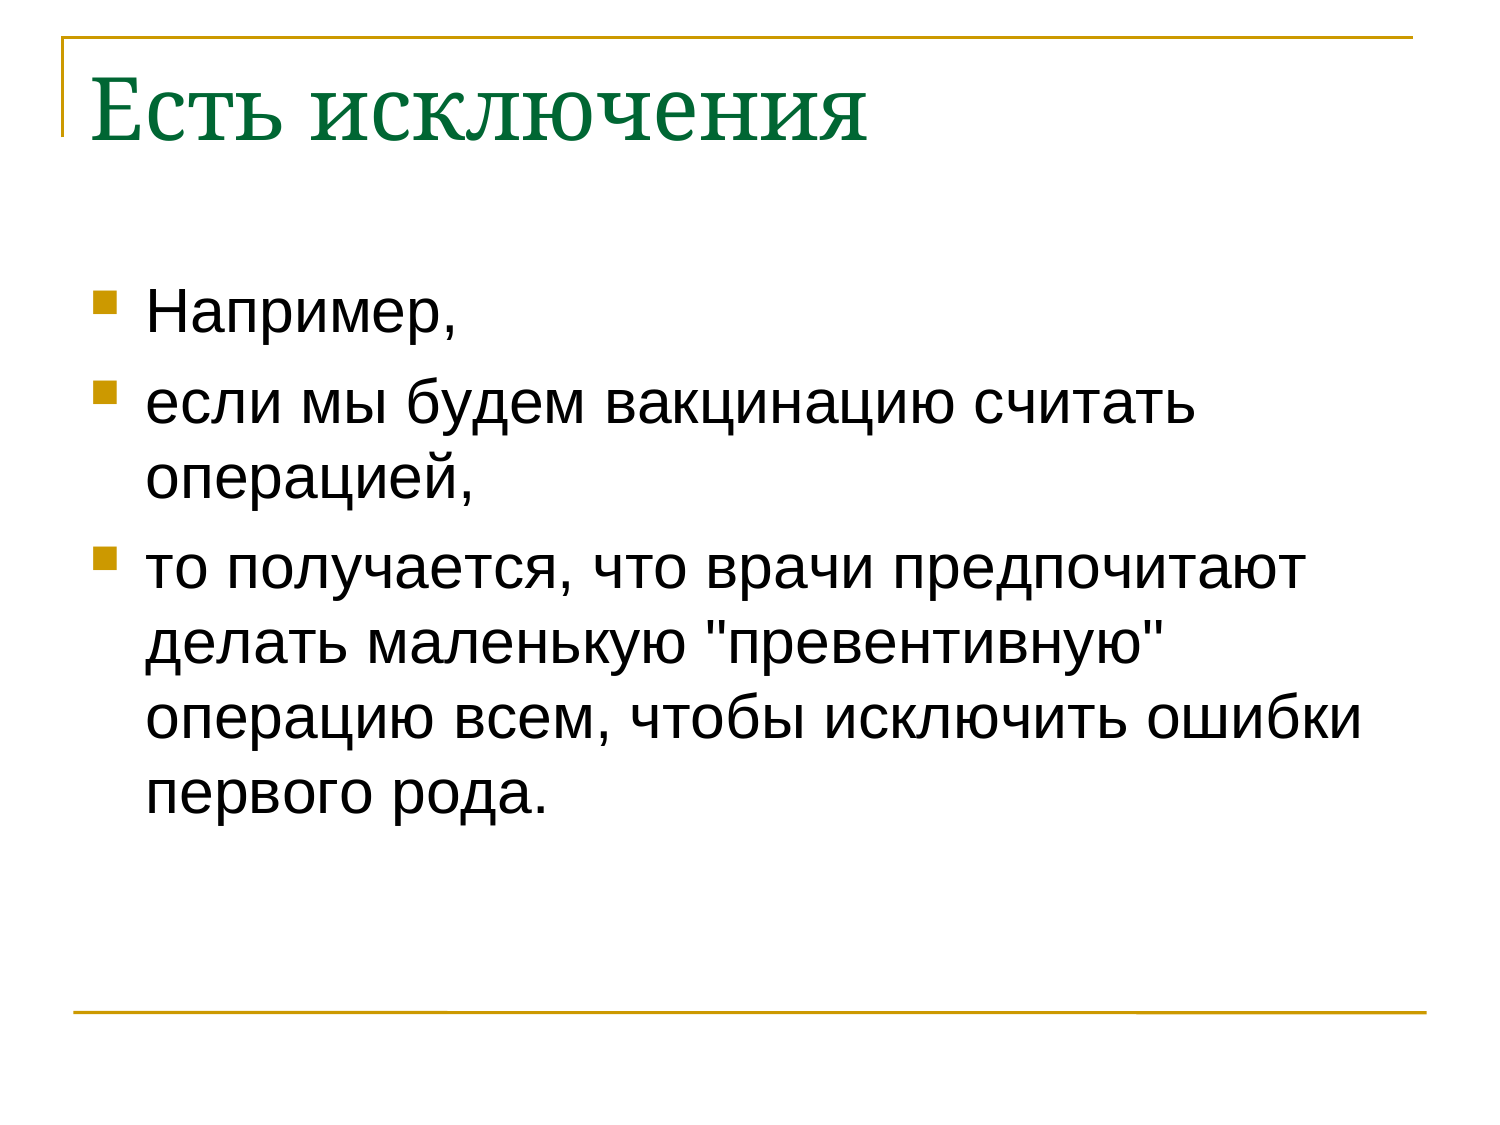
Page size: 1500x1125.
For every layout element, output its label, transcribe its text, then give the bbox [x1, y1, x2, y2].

list Например, если мы будем вакцинацию считать операцией, то получается, что врачи предпочитают делать маленькую "превентивную" операцию всем, чтобы исключить ошибки первого рода. [75, 262, 1426, 1006]
title Есть исключения [75, 45, 1426, 233]
